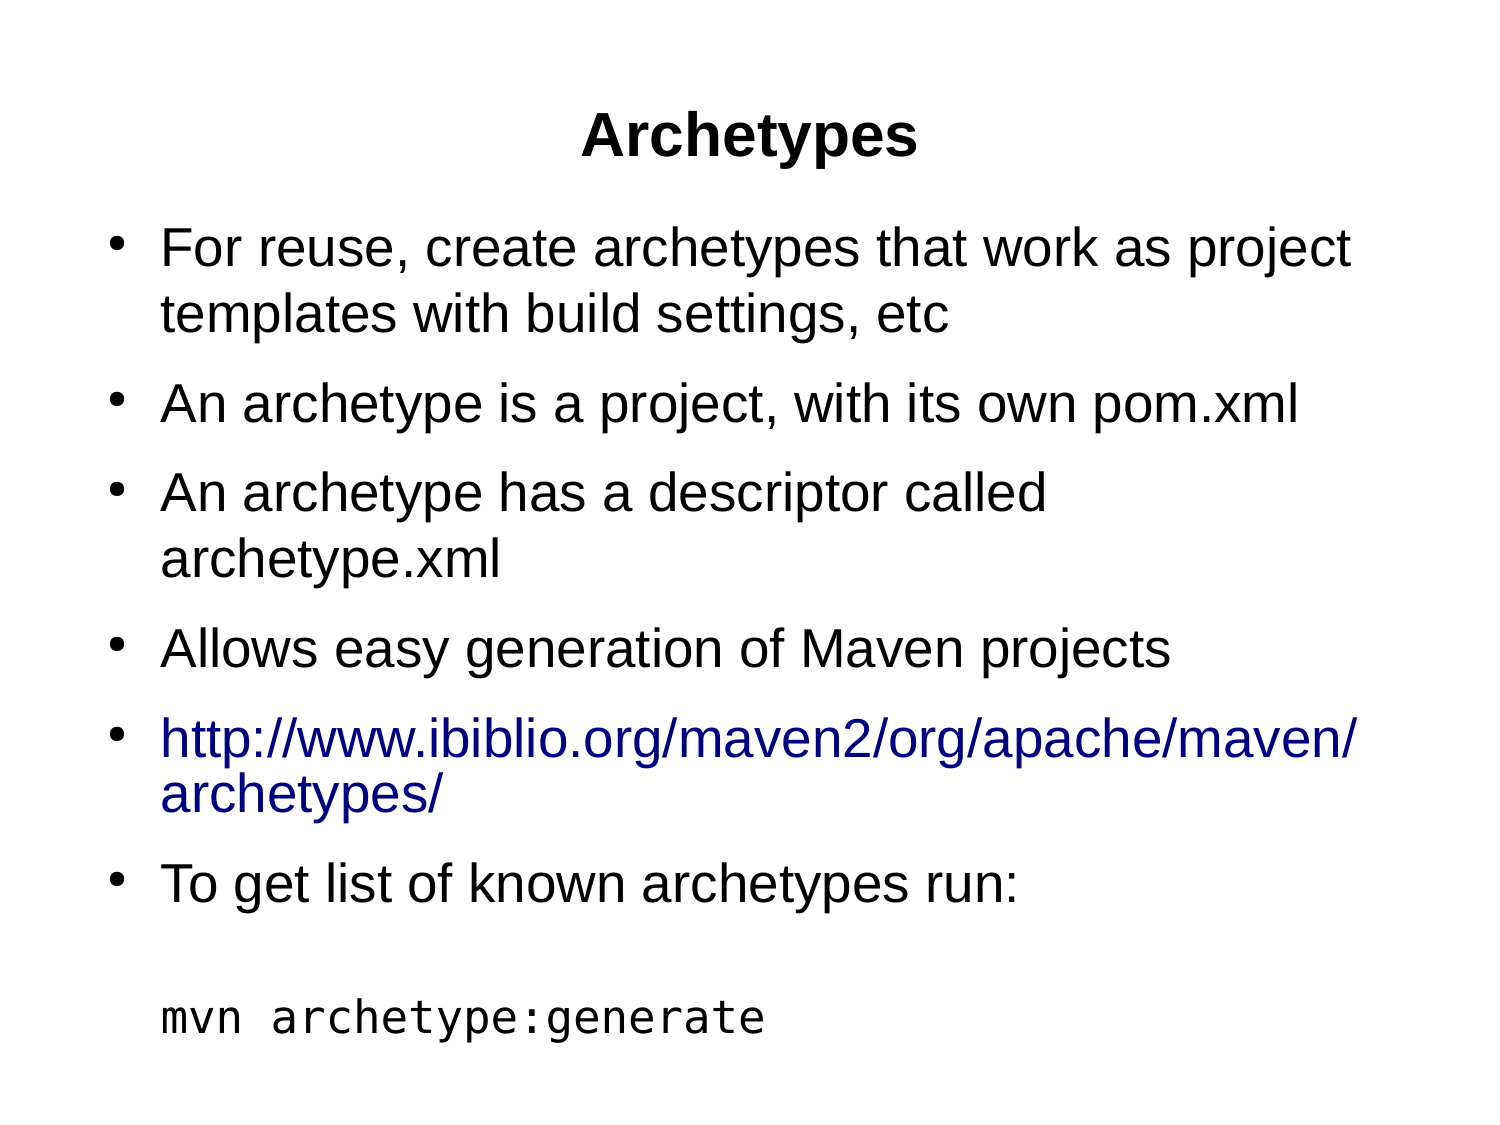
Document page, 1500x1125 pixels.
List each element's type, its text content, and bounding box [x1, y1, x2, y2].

list For reuse, create archetypes that work as project templates with build settings, etc An archetype is a project, with its own pom.xml An archetype has a descriptor called archetype.xml Allows easy generation of Maven projects http://www.ibiblio.org/maven2/org/apache/maven/archetypes/ To get list of known archetypes run: mvn archetype:generate [75, 204, 1395, 1075]
title Archetypes [75, 44, 1425, 177]
